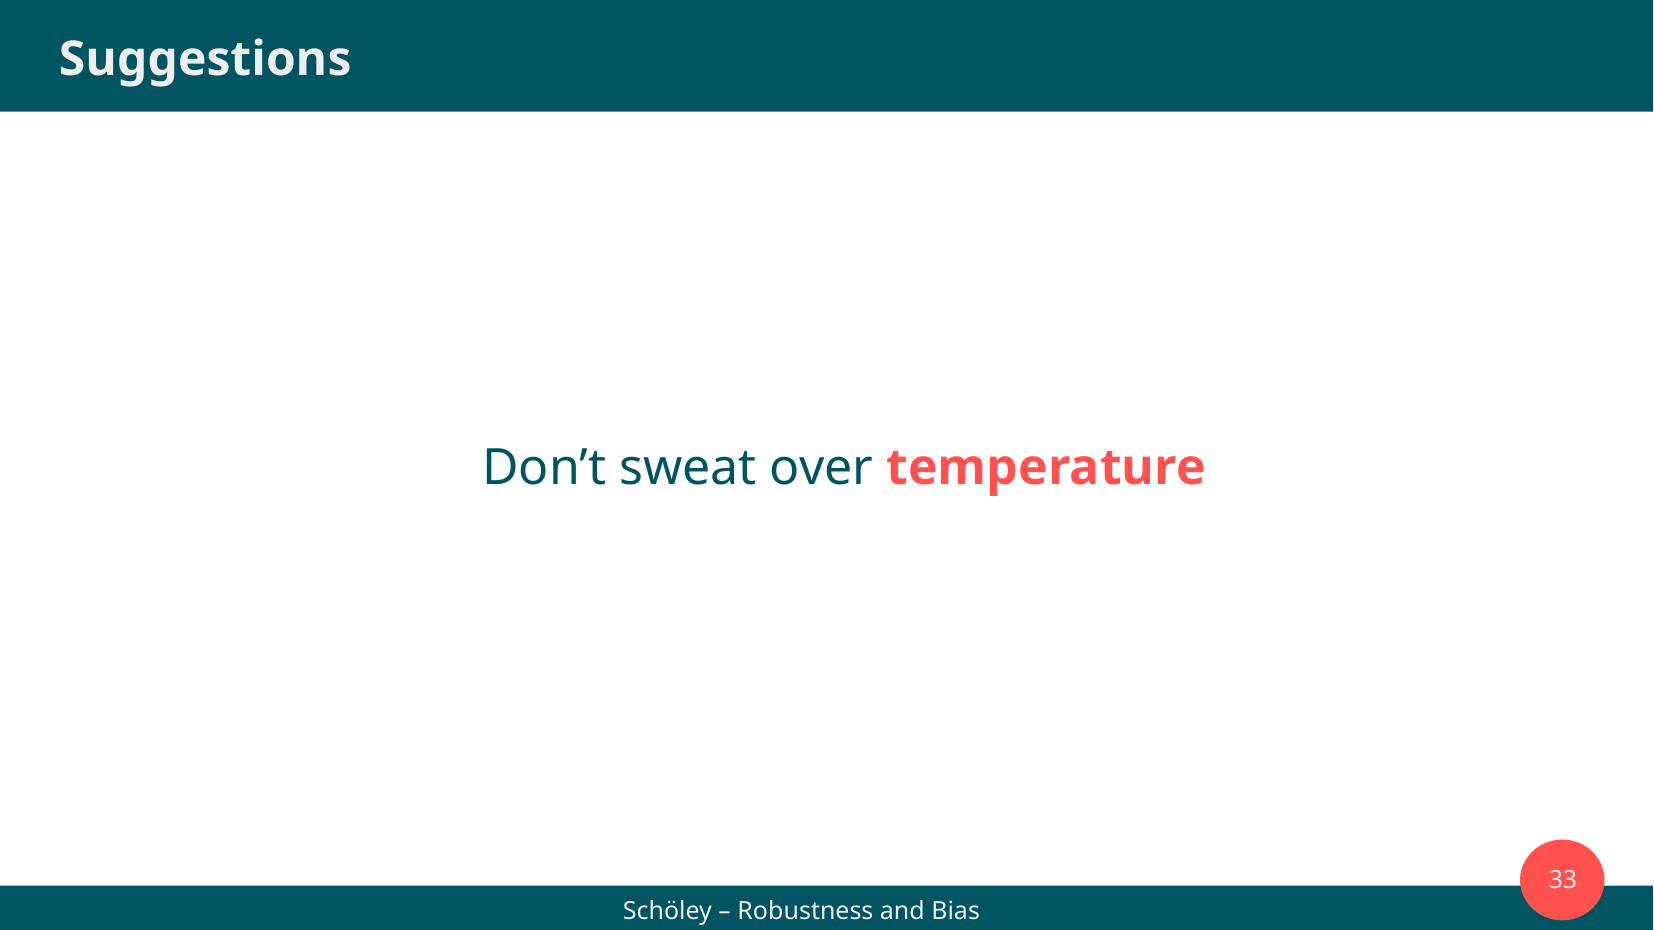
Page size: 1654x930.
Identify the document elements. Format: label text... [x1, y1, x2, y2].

title Suggestions [58, 0, 1594, 117]
text_box Don’t sweat over temperature [113, 423, 1539, 507]
